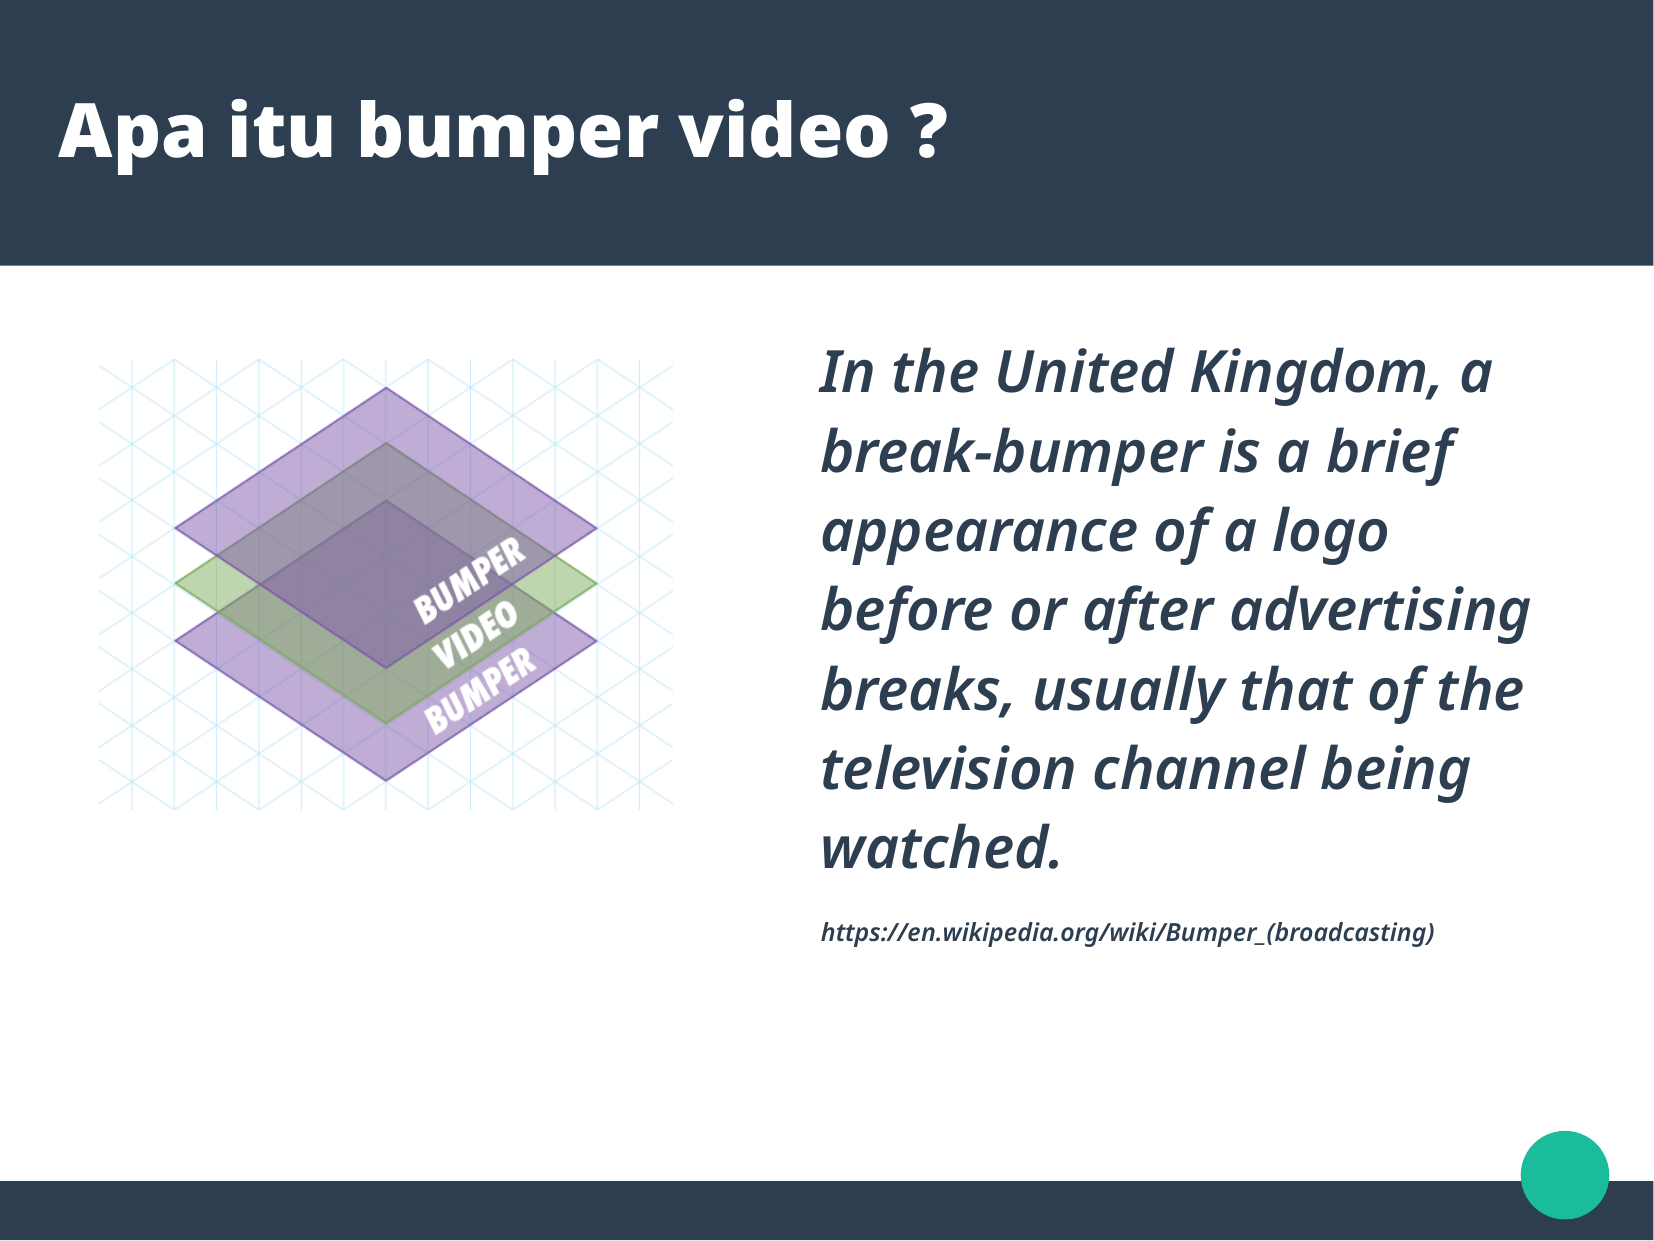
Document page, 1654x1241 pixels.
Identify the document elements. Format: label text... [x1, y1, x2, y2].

list In the United Kingdom, a break-bumper is a brief appearance of a logo before or after advertising breaks, usually that of the television channel being watched. https://en.wikipedia.org/wiki/Bumper_(broadcasting) [749, 330, 1572, 1051]
picture [99, 359, 673, 811]
title Apa itu bumper video ? [59, 49, 1595, 207]
